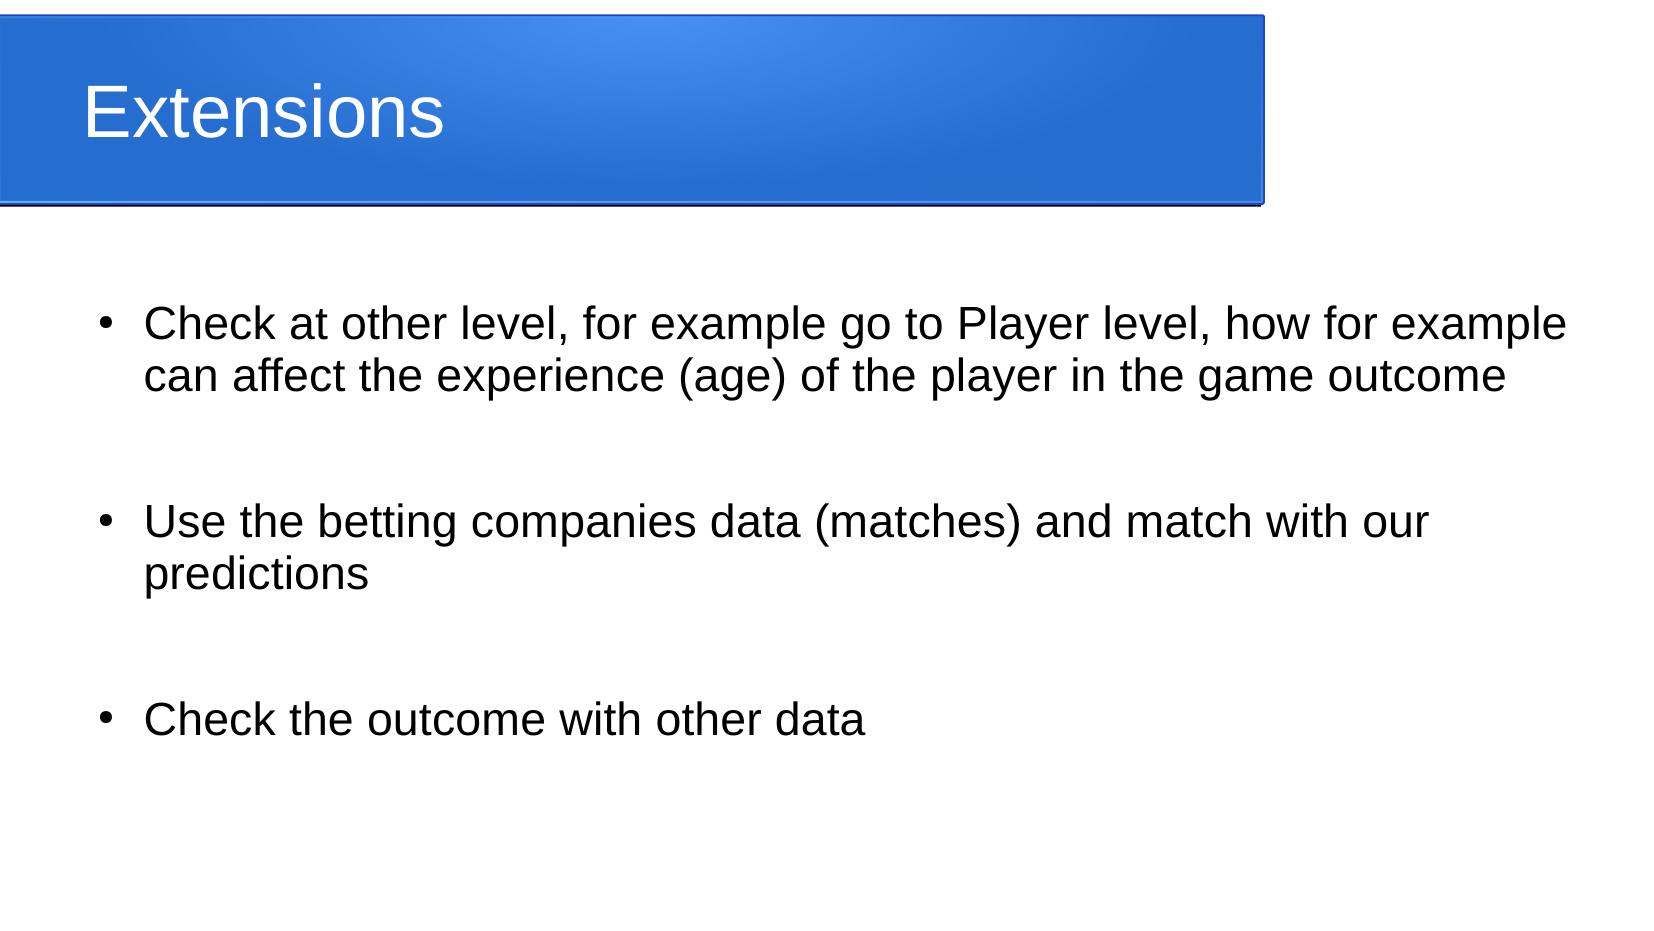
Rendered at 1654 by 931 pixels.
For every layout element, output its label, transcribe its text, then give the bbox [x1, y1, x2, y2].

title Extensions [82, 35, 1235, 189]
list Check at other level, for example go to Player level, how for example can affect the experience (age) of the player in the game outcome Use the betting companies data (matches) and match with our predictions Check the outcome with other data [82, 224, 1571, 764]
